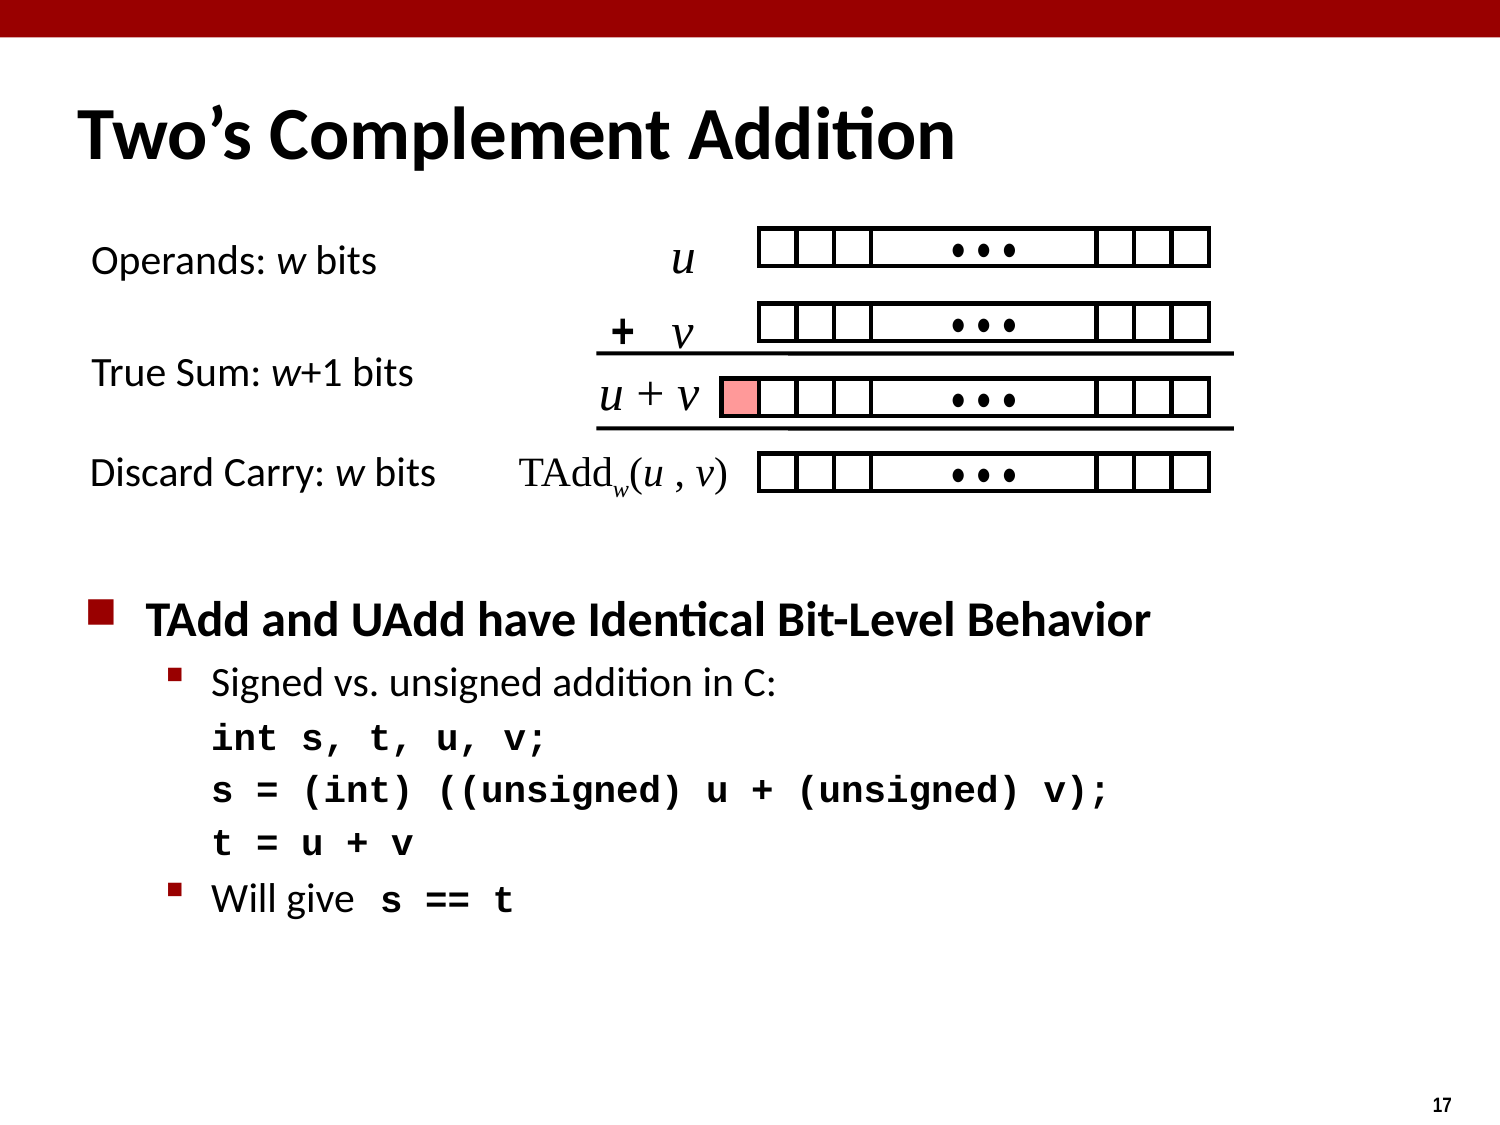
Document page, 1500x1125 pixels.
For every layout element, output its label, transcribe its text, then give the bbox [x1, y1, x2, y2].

text_box [1097, 378, 1209, 416]
text_box v [656, 290, 709, 351]
text_box TAddw(u , v) [503, 437, 743, 510]
text_box True Sum: w+1 bits [76, 337, 430, 403]
text_box [1097, 228, 1209, 266]
text_box u [656, 215, 711, 291]
text_box • • • [871, 378, 1097, 416]
text_box Operands: w bits [76, 224, 393, 290]
text_box [758, 228, 871, 266]
text_box Discard Carry: w bits [75, 437, 503, 503]
text_box • • • [871, 303, 1097, 341]
text_box [1097, 303, 1209, 341]
title Two’s Complement Addition [62, 83, 1289, 175]
text_box [1097, 453, 1209, 491]
list TAdd and UAdd have Identical Bit-Level Behavior Signed vs. unsigned addition in C: int s, t, u, v; s = (int) ((unsigned) u + (unsigned) v); t = u + v Will give s == t [74, 579, 1374, 948]
text_box u + v [584, 353, 715, 429]
text_box [721, 378, 871, 416]
text_box [758, 303, 871, 341]
text_box • • • [871, 453, 1097, 491]
text_box [758, 453, 871, 491]
text_box + [595, 290, 650, 353]
text_box • • • [871, 228, 1097, 266]
